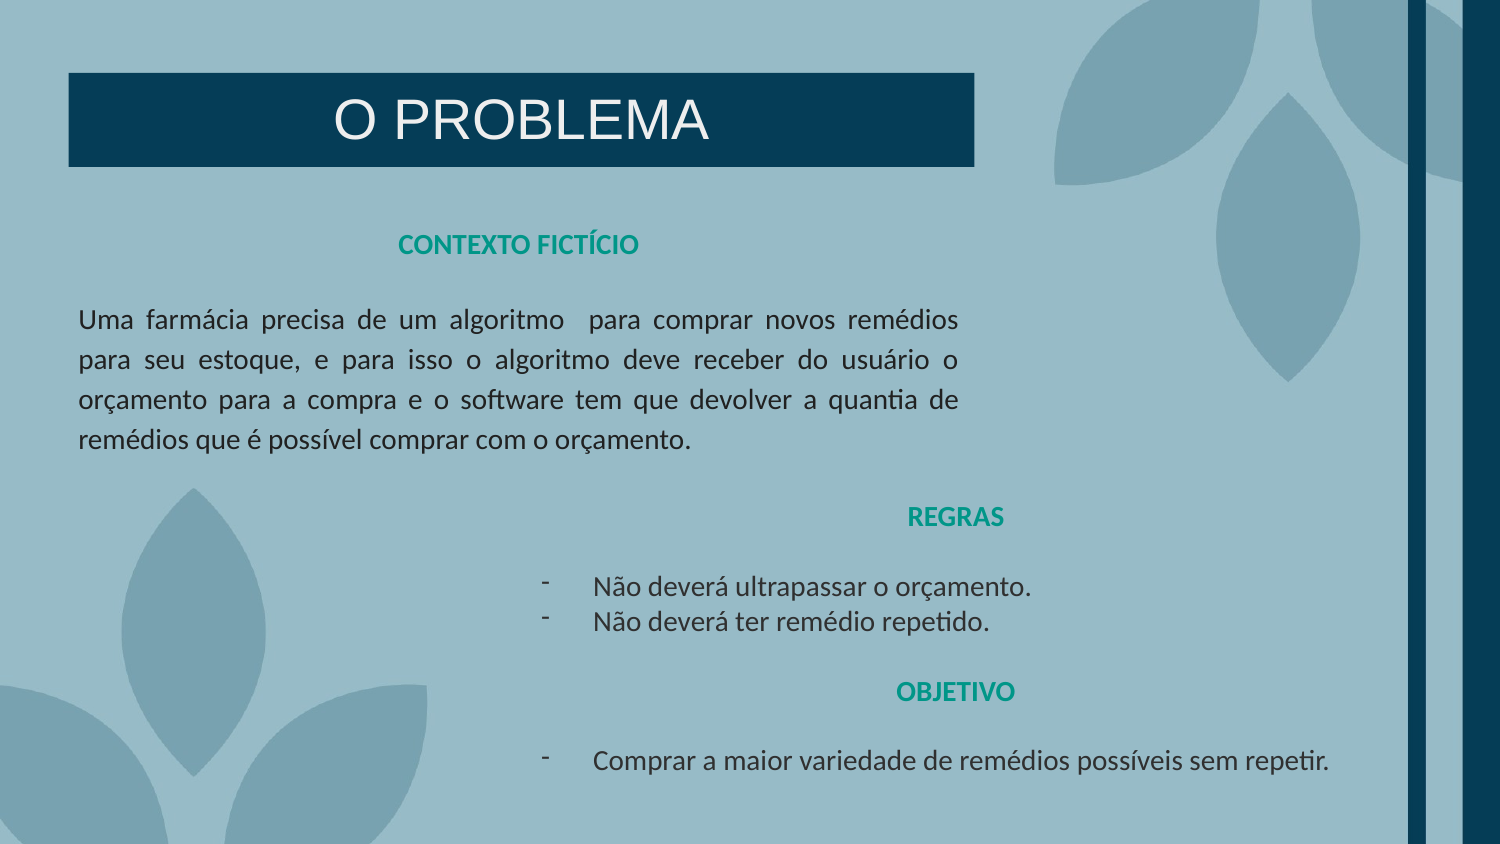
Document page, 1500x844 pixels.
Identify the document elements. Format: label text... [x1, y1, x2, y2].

title O PROBLEMA [68, 72, 975, 167]
list CONTEXTO FICTÍCIO Uma farmácia precisa de um algoritmo para comprar novos remédios para seu estoque, e para isso o algoritmo deve receber do usuário o orçamento para a compra e o software tem que devolver a quantia de remédios que é possível comprar com o orçamento. [63, 209, 975, 447]
picture [1426, 0, 1464, 844]
text_box REGRAS Não deverá ultrapassar o orçamento. Não deverá ter remédio repetido. OBJETIVO Comprar a maior variedade de remédios possíveis sem repetir. [503, 482, 1409, 792]
picture [0, 0, 1410, 844]
